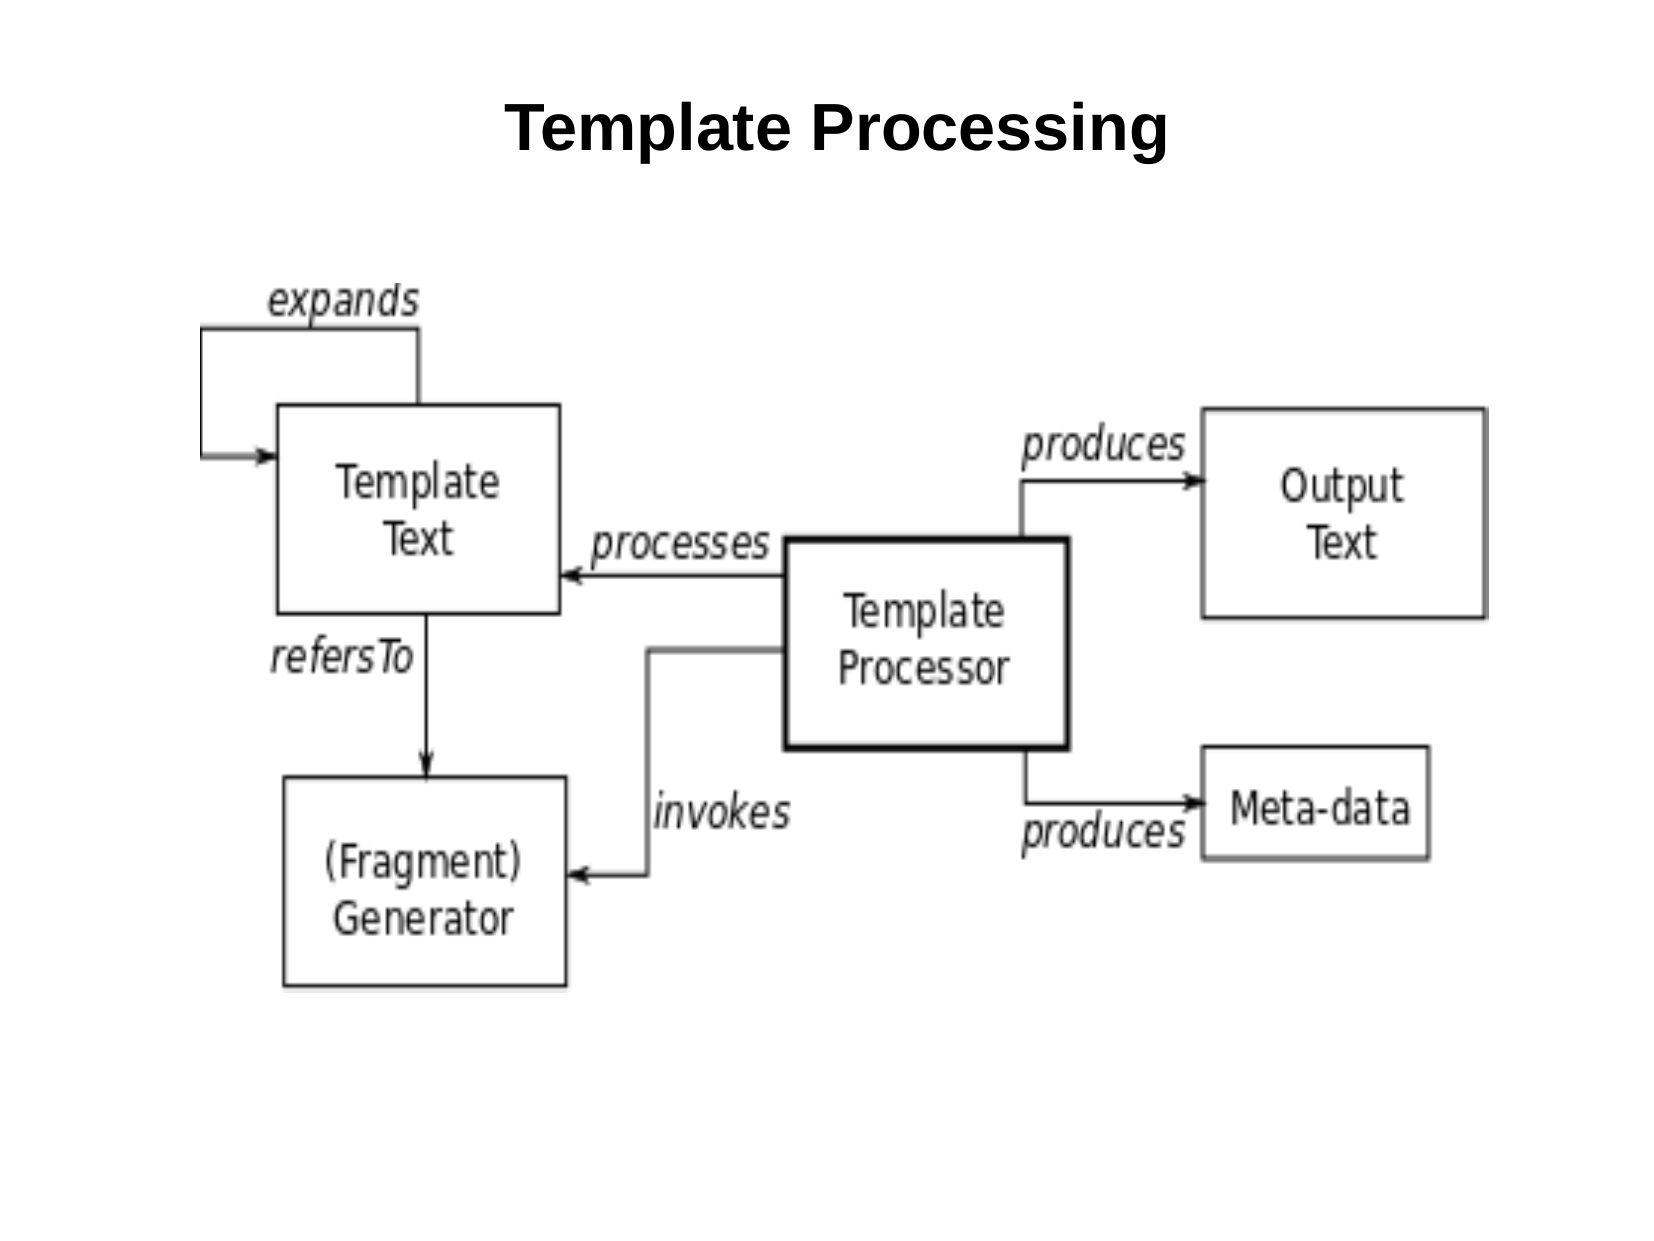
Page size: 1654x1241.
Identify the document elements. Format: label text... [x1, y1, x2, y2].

picture [200, 283, 1489, 993]
text_box Template Processing [490, 82, 1187, 173]
